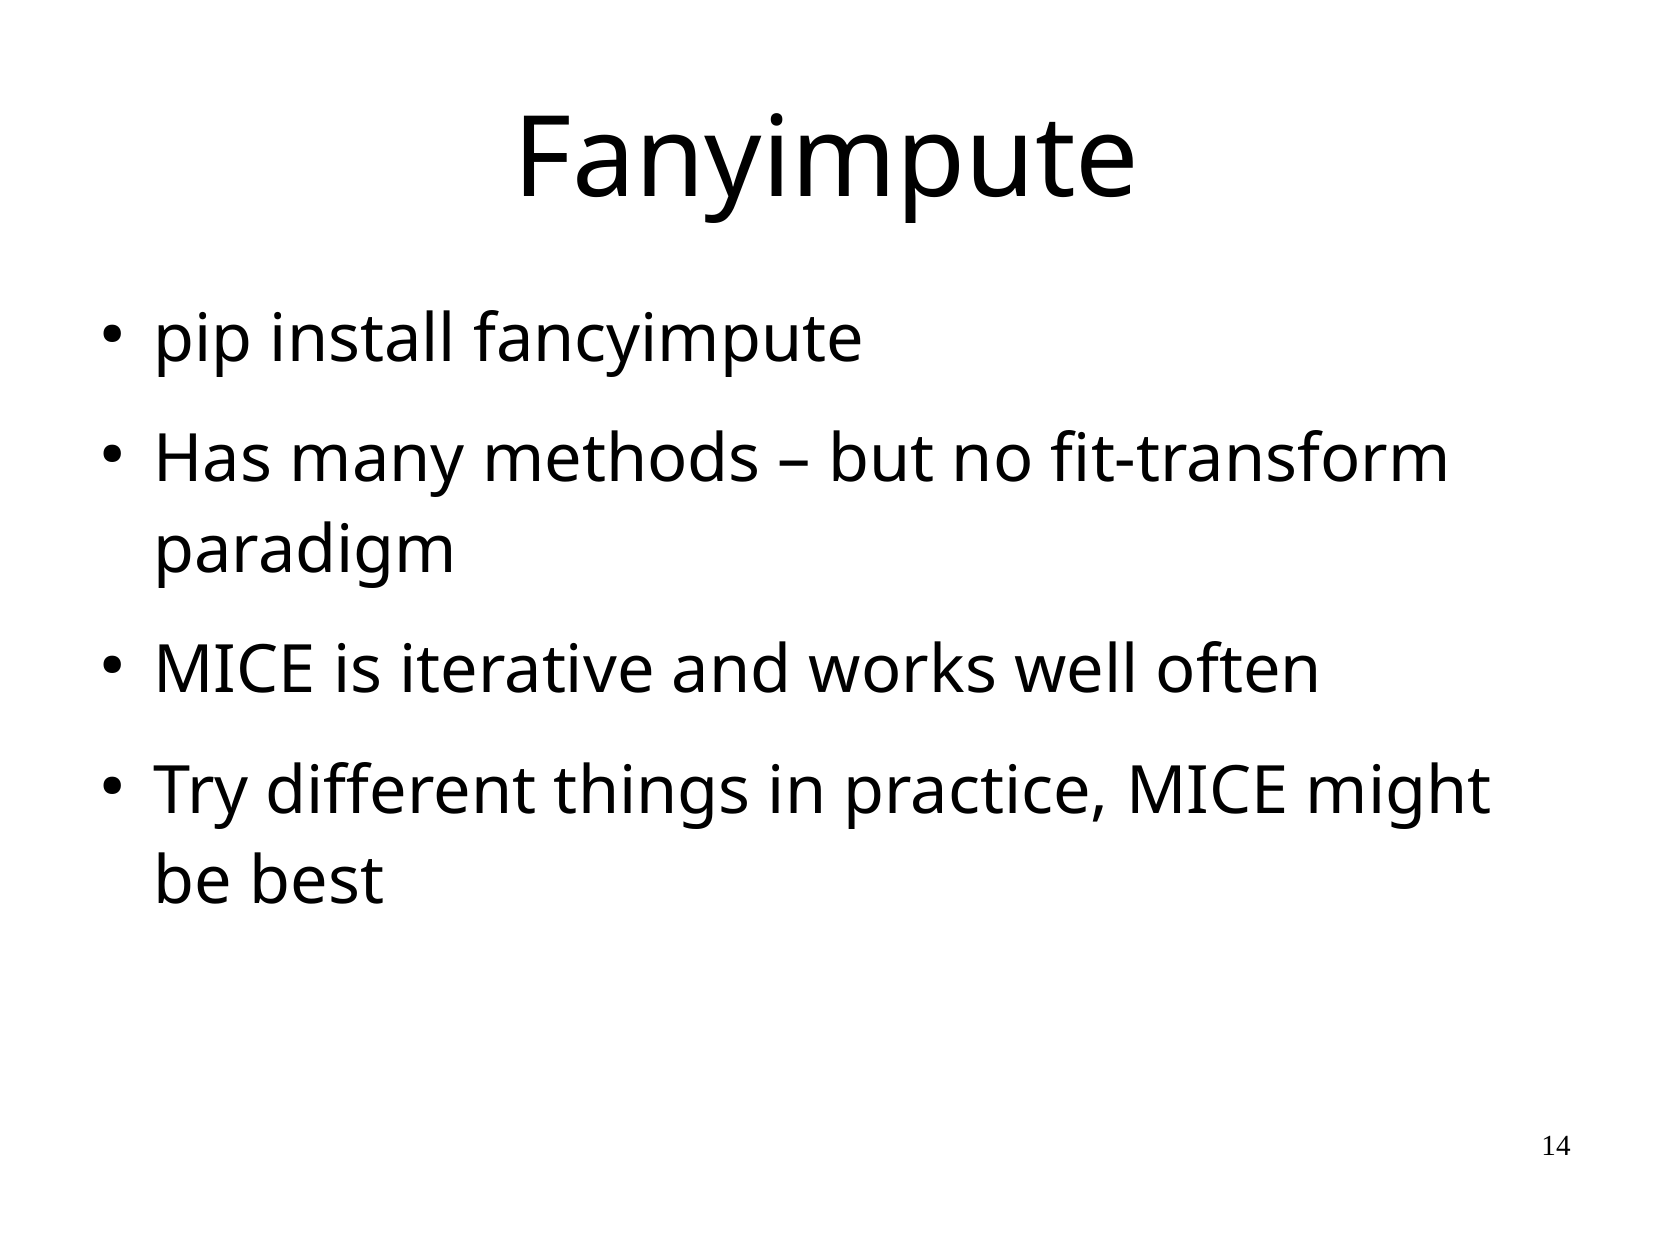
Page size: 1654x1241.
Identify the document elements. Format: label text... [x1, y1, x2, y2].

list pip install fancyimpute Has many methods – but no fit-transform paradigm MICE is iterative and works well often Try different things in practice, MICE might be best [82, 290, 1571, 1010]
title Fanyimpute [82, 49, 1571, 257]
